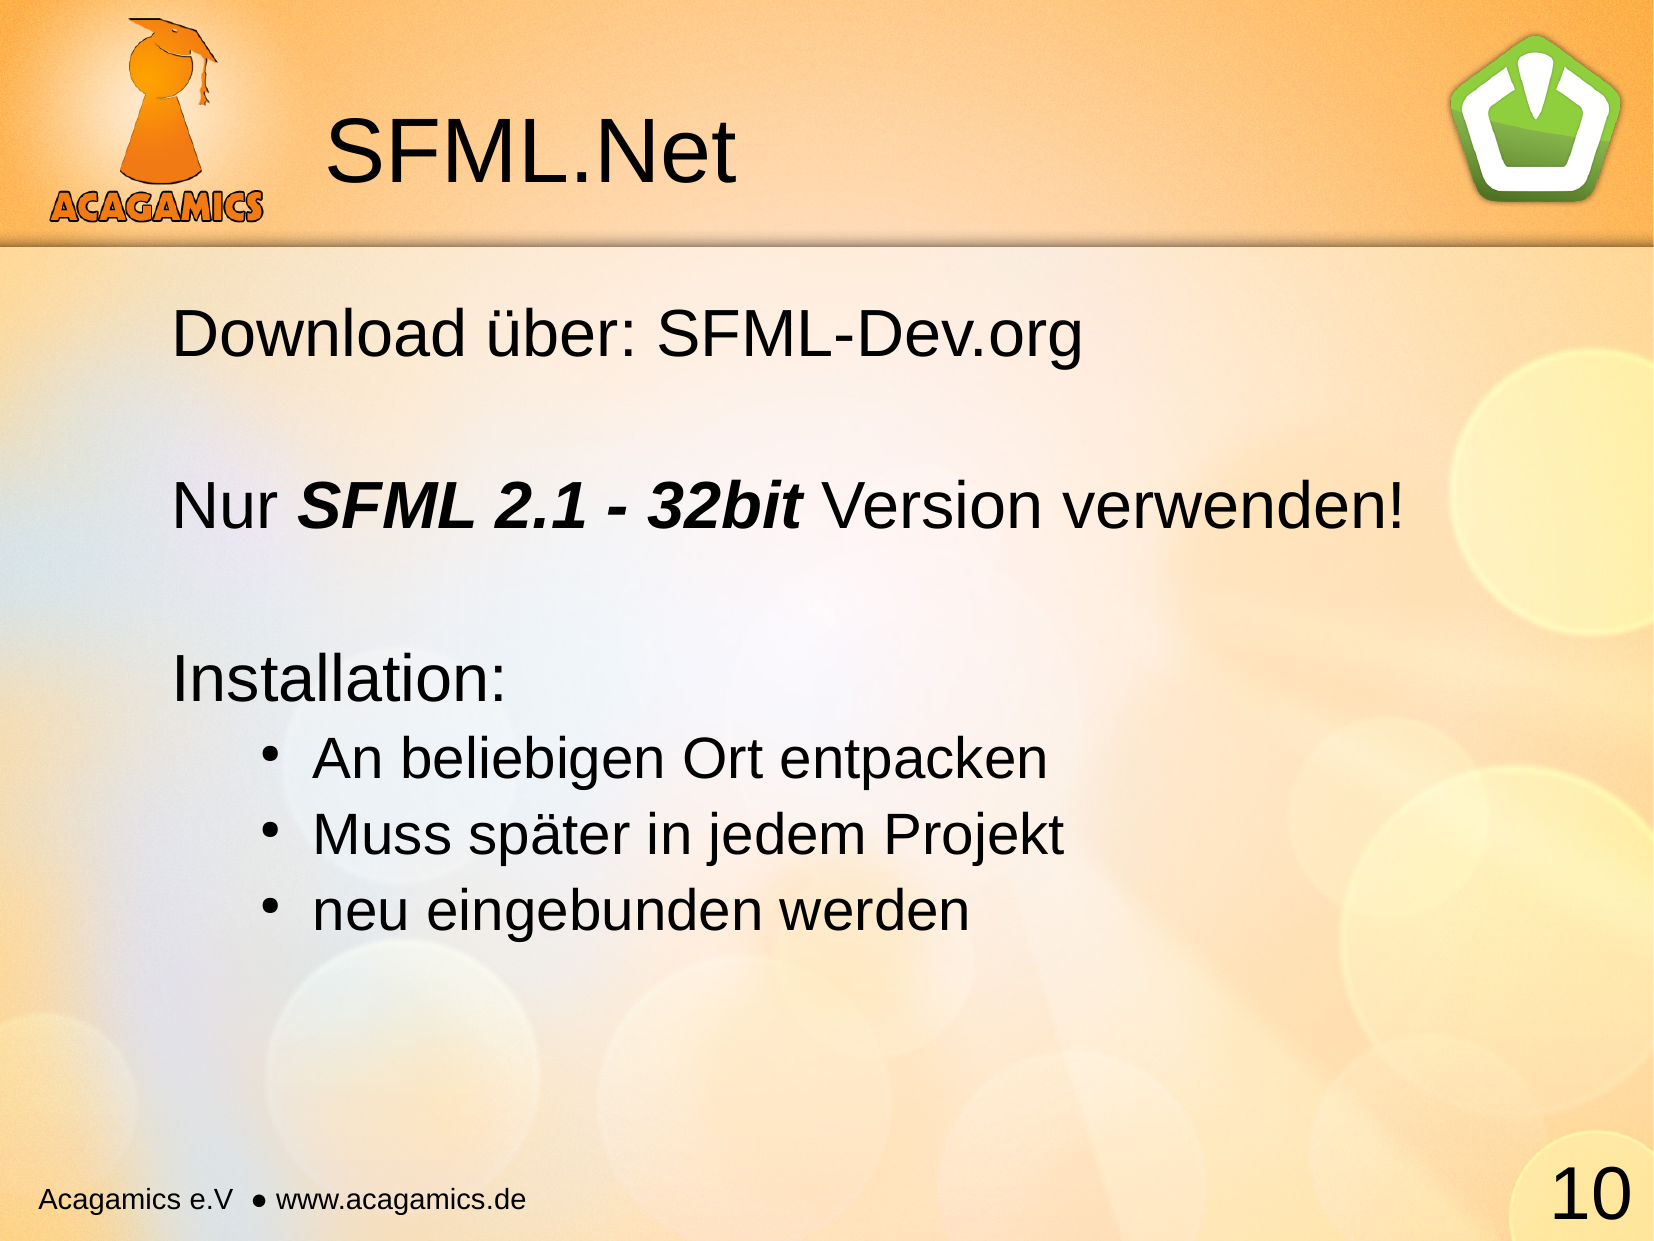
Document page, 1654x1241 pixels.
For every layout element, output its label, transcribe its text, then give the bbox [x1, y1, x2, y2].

title SFML.Net [324, 76, 1571, 216]
text_box [1517, 1151, 1654, 1241]
list Download über: SFML-Dev.org Nur SFML 2.1 - 32bit Version verwenden! Installation: An beliebigen Ort entpacken Muss später in jedem Projekt neu eingebunden werden [82, 290, 1571, 1109]
picture [1446, 29, 1626, 207]
